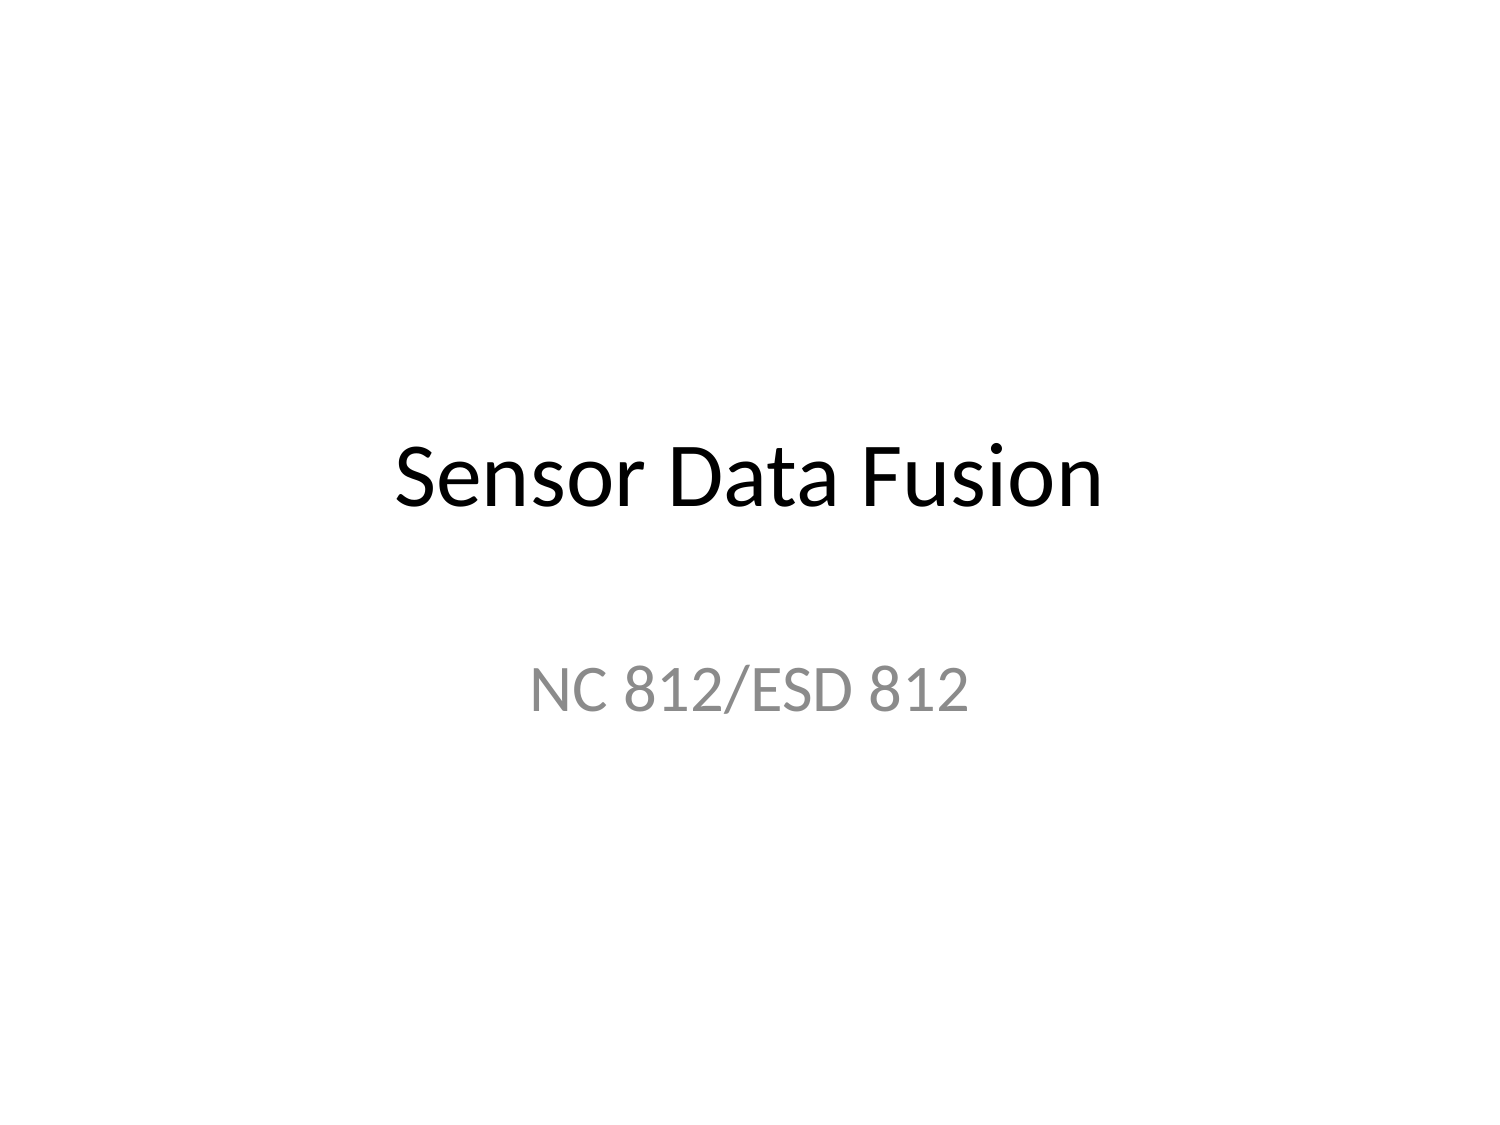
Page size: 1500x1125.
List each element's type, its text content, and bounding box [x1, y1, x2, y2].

subtitle NC 812/ESD 812 [225, 637, 1275, 925]
title Sensor Data Fusion [112, 349, 1388, 591]
